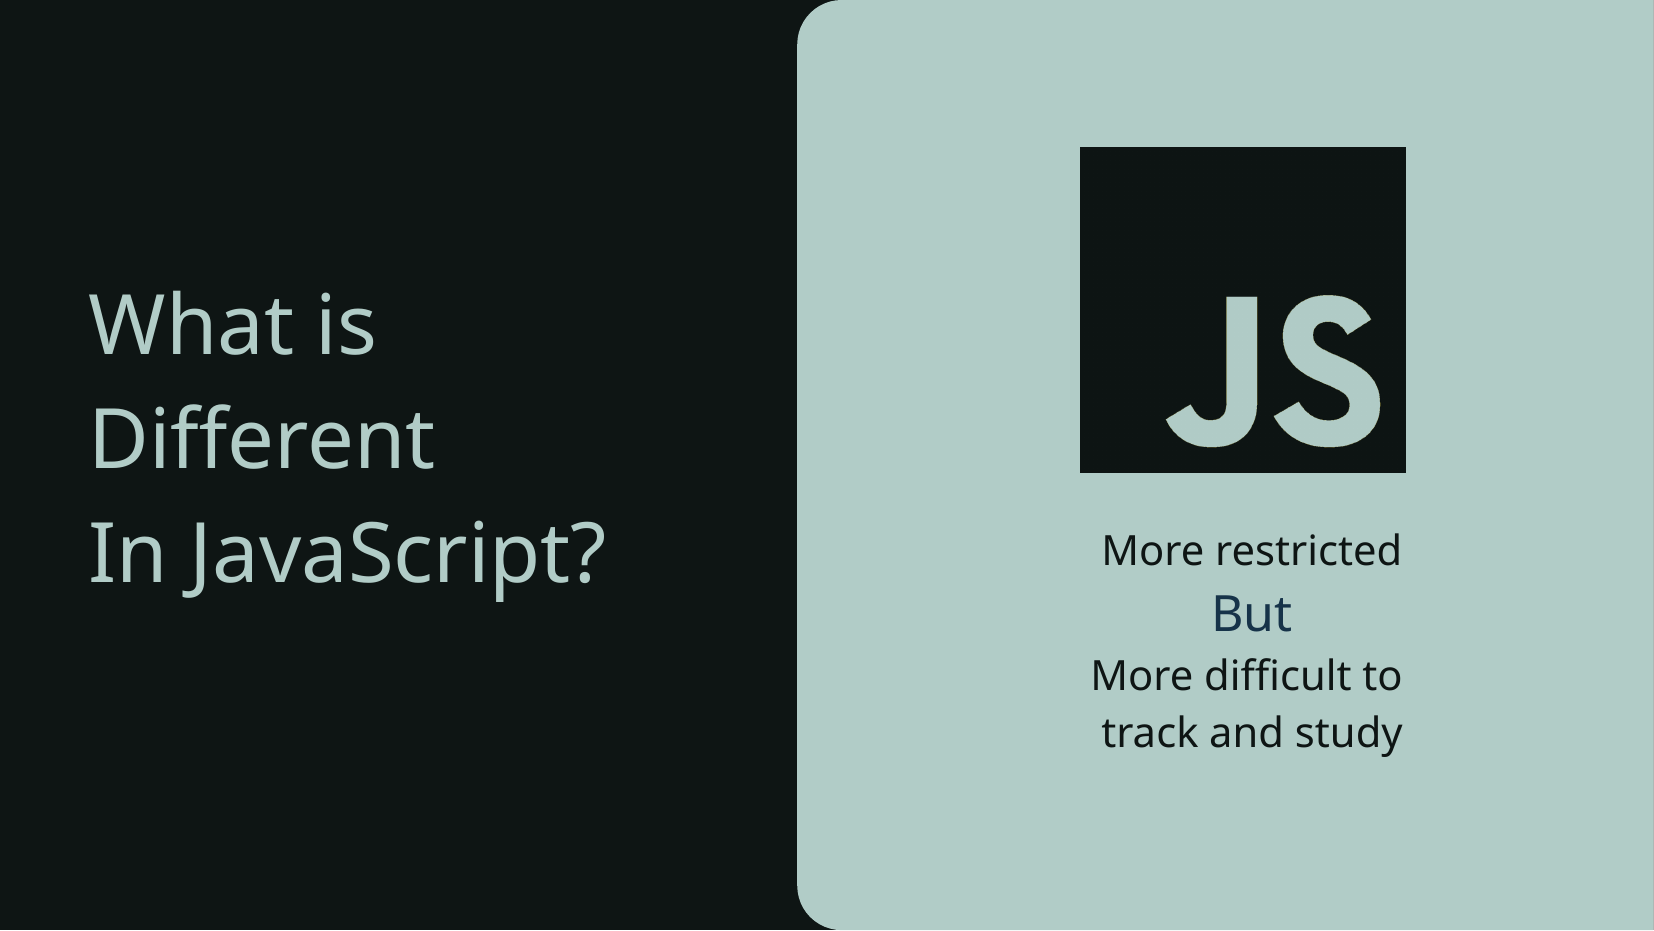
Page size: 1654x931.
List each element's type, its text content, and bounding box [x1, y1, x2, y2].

text_box More restricted But More difficult to track and study [1068, 513, 1436, 739]
title What is Different In JavaScript? [88, 236, 739, 637]
picture [1080, 147, 1406, 473]
text_box [797, 0, 1654, 931]
